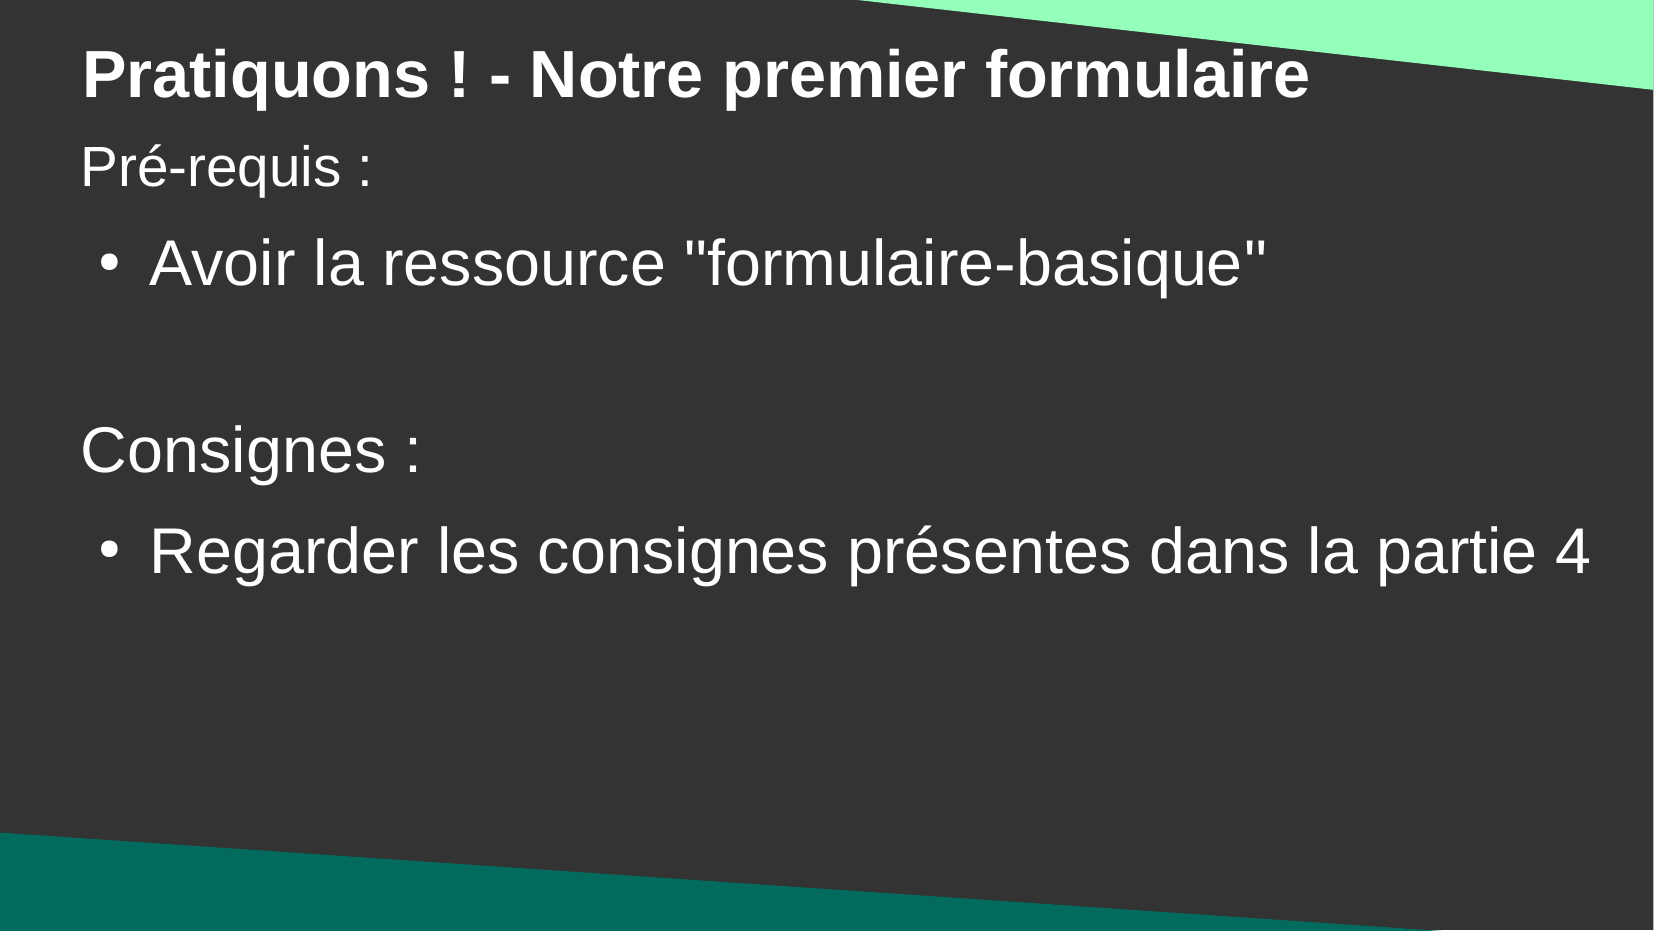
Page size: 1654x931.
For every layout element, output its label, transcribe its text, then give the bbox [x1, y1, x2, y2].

text_box [857, 0, 1654, 90]
title Pratiquons ! - Notre premier formulaire [82, 37, 1571, 114]
list Pré-requis : Avoir la ressource "formulaire-basique" Consignes : Regarder les consignes présentes dans la partie 4 [80, 135, 1620, 650]
